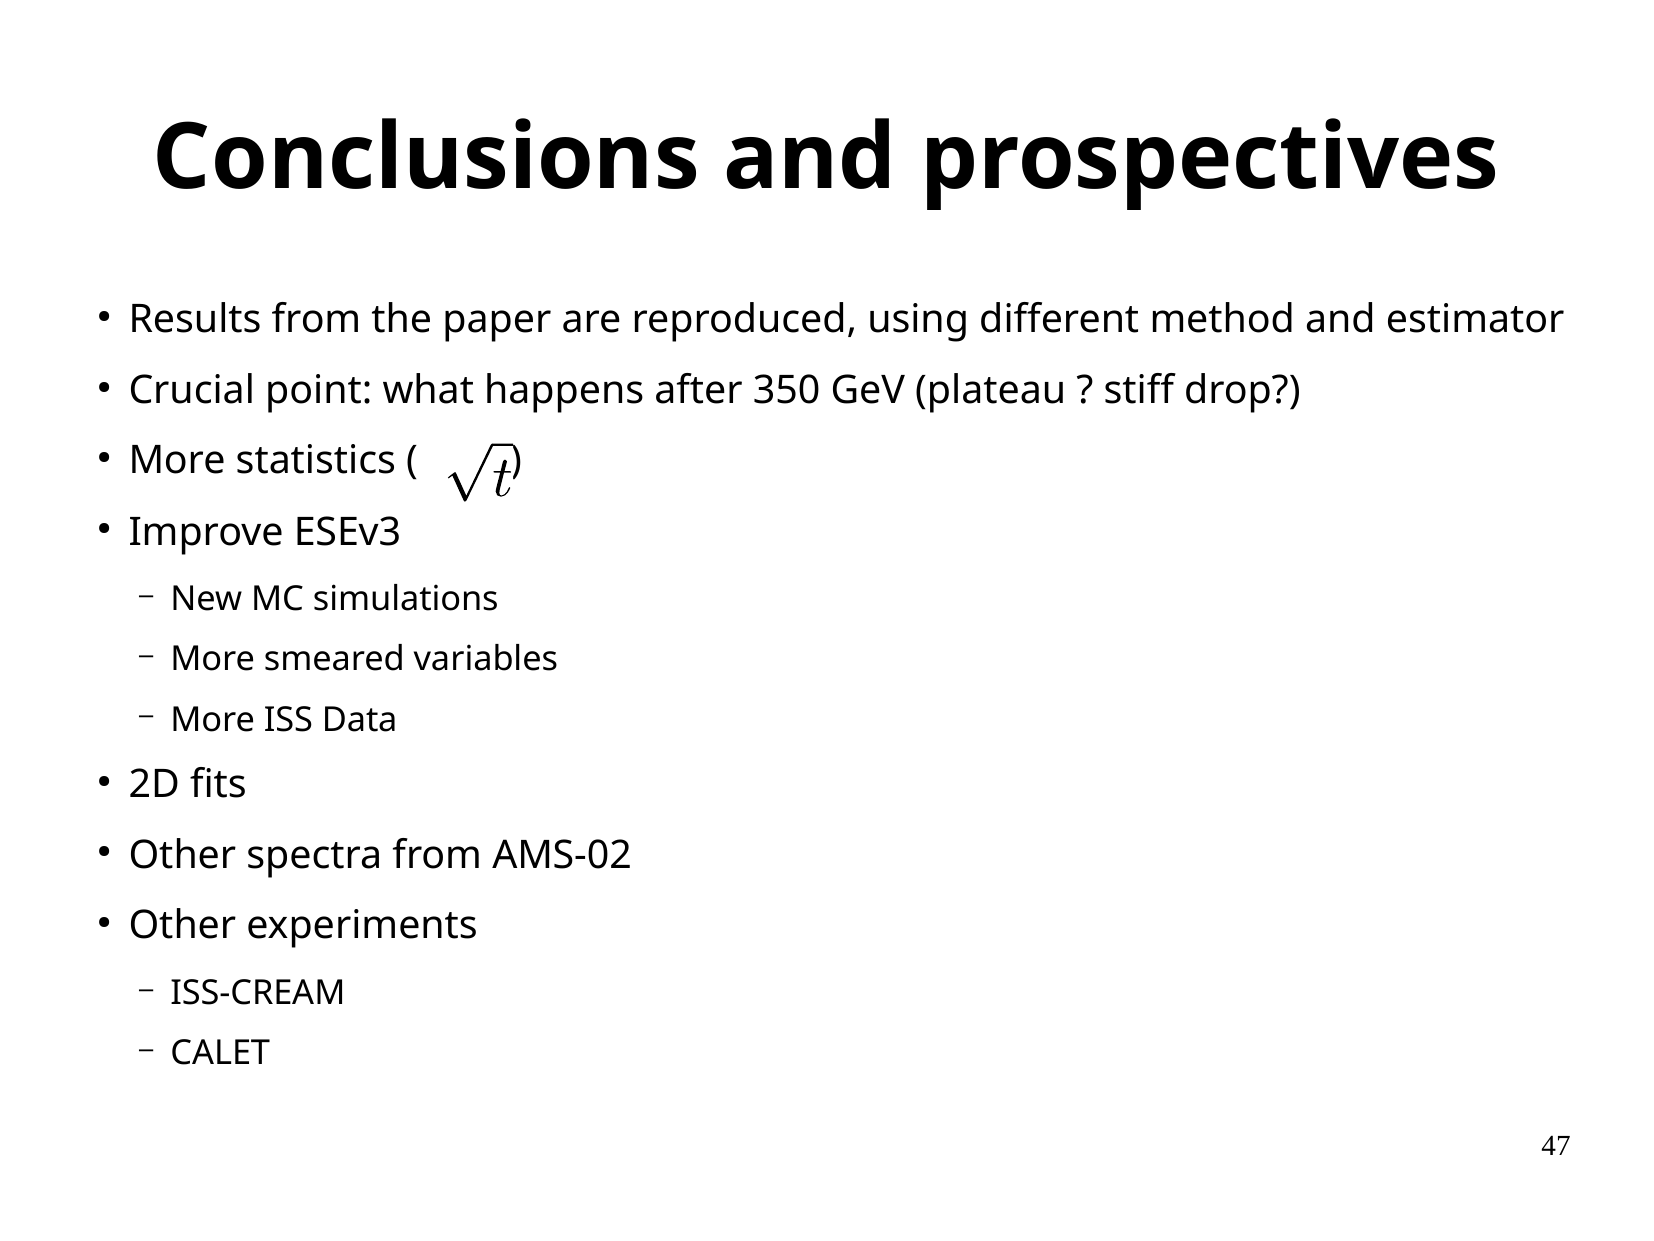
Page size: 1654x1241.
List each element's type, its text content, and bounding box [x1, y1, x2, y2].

text_box [443, 443, 514, 502]
title Conclusions and prospectives [82, 49, 1571, 257]
list Results from the paper are reproduced, using different method and estimator Crucial point: what happens after 350 GeV (plateau ? stiff drop?) More statistics ( ) Improve ESEv3 New MC simulations More smeared variables More ISS Data 2D fits Other spectra from AMS-02 Other experiments ISS-CREAM CALET [86, 290, 1571, 1136]
